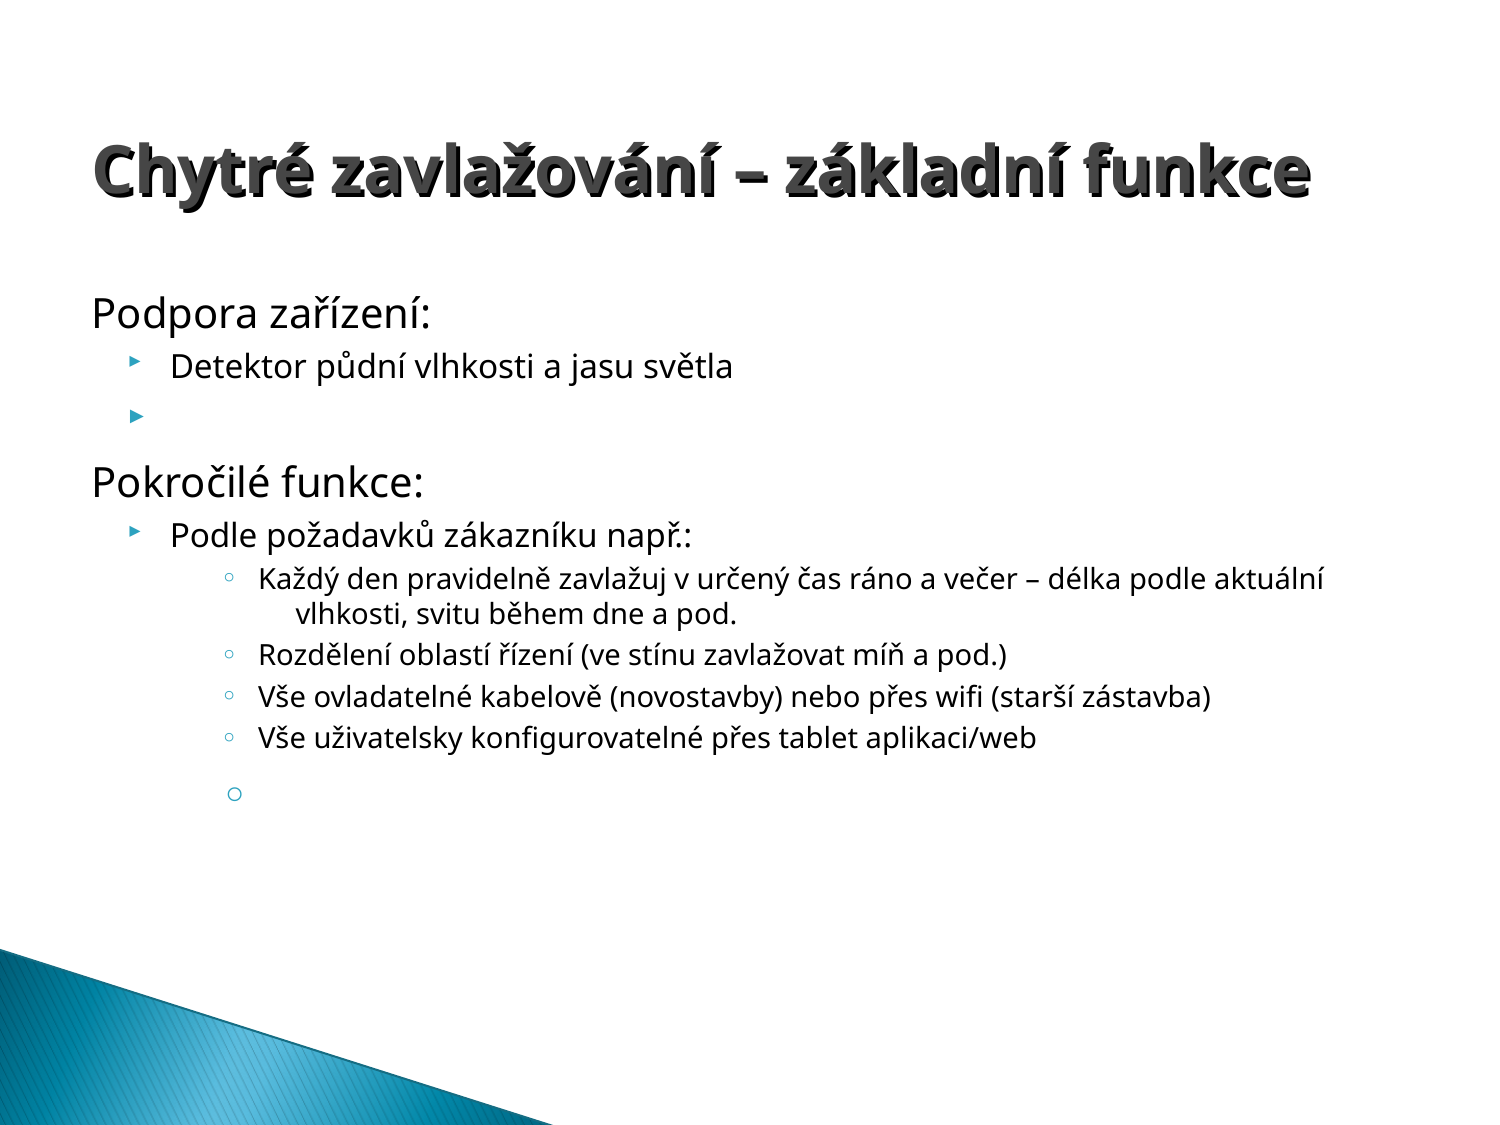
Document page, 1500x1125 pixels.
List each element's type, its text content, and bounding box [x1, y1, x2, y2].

list Podpora zařízení: Detektor půdní vlhkosti a jasu světla Pokročilé funkce: Podle požadavků zákazníku např.: Každý den pravidelně zavlažuj v určený čas ráno a večer – délka podle aktuální vlhkosti, svitu během dne a pod. Rozdělení oblastí řízení (ve stínu zavlažovat míň a pod.) Vše ovladatelné kabelově (novostavby) nebo přes wifi (starší zástavba) Vše uživatelsky konfigurovatelné přes tablet aplikaci/web [76, 278, 1427, 999]
title Chytré zavlažování – základní funkce [76, 113, 1427, 221]
